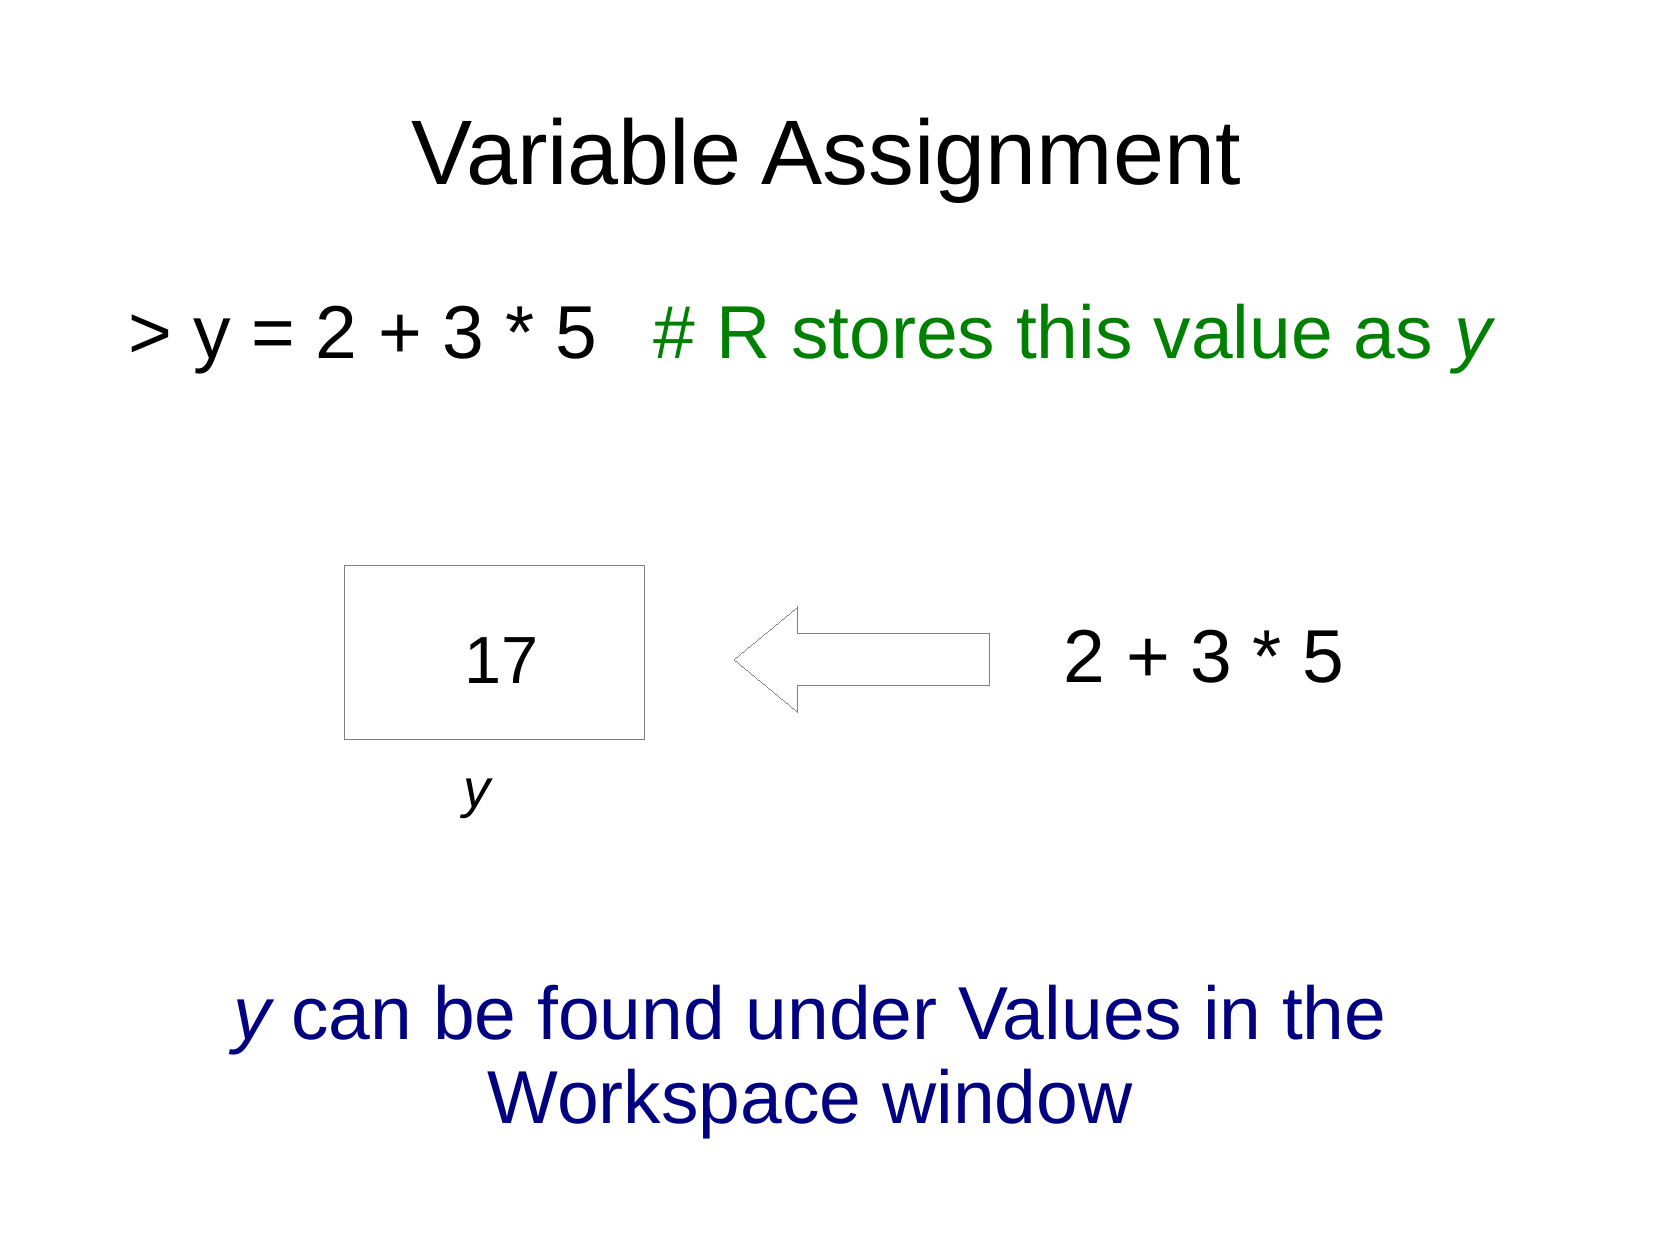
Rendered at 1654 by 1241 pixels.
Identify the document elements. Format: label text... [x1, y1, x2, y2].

title Variable Assignment [82, 49, 1571, 257]
list > y = 2 + 3 * 5 # R stores this value as y y can be found under Values in the Workspace window [82, 290, 1538, 1171]
